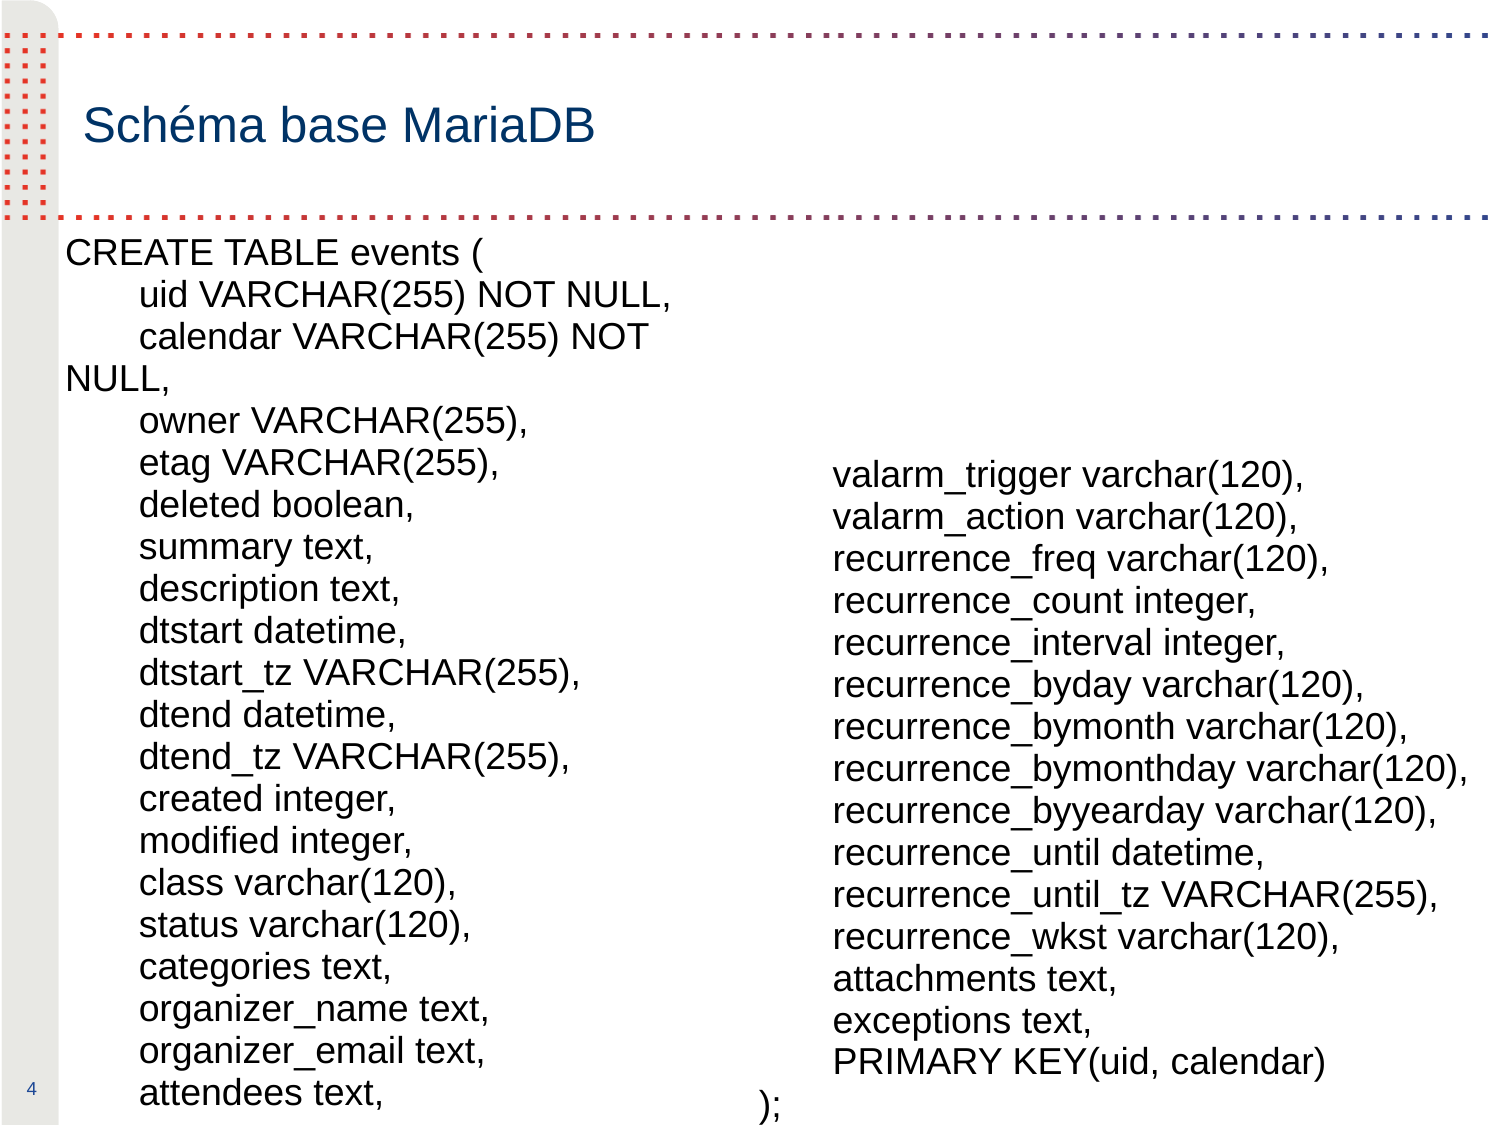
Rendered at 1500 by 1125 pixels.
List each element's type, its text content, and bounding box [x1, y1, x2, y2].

text_box valarm_trigger varchar(120), valarm_action varchar(120), recurrence_freq varchar(120), recurrence_count integer, recurrence_interval integer, recurrence_byday varchar(120), recurrence_bymonth varchar(120), recurrence_bymonthday varchar(120), recurrence_byyearday varchar(120), recurrence_until datetime, recurrence_until_tz VARCHAR(255), recurrence_wkst varchar(120), attachments text, exceptions text, PRIMARY KEY(uid, calendar) ); [744, 445, 1486, 1125]
picture [0, 33, 1500, 220]
title Schéma base MariaDB [82, 50, 1465, 200]
text_box CREATE TABLE events ( uid VARCHAR(255) NOT NULL, calendar VARCHAR(255) NOT NULL, owner VARCHAR(255), etag VARCHAR(255), deleted boolean, summary text, description text, dtstart datetime, dtstart_tz VARCHAR(255), dtend datetime, dtend_tz VARCHAR(255), created integer, modified integer, class varchar(120), status varchar(120), categories text, organizer_name text, organizer_email text, attendees text, [50, 224, 756, 1125]
